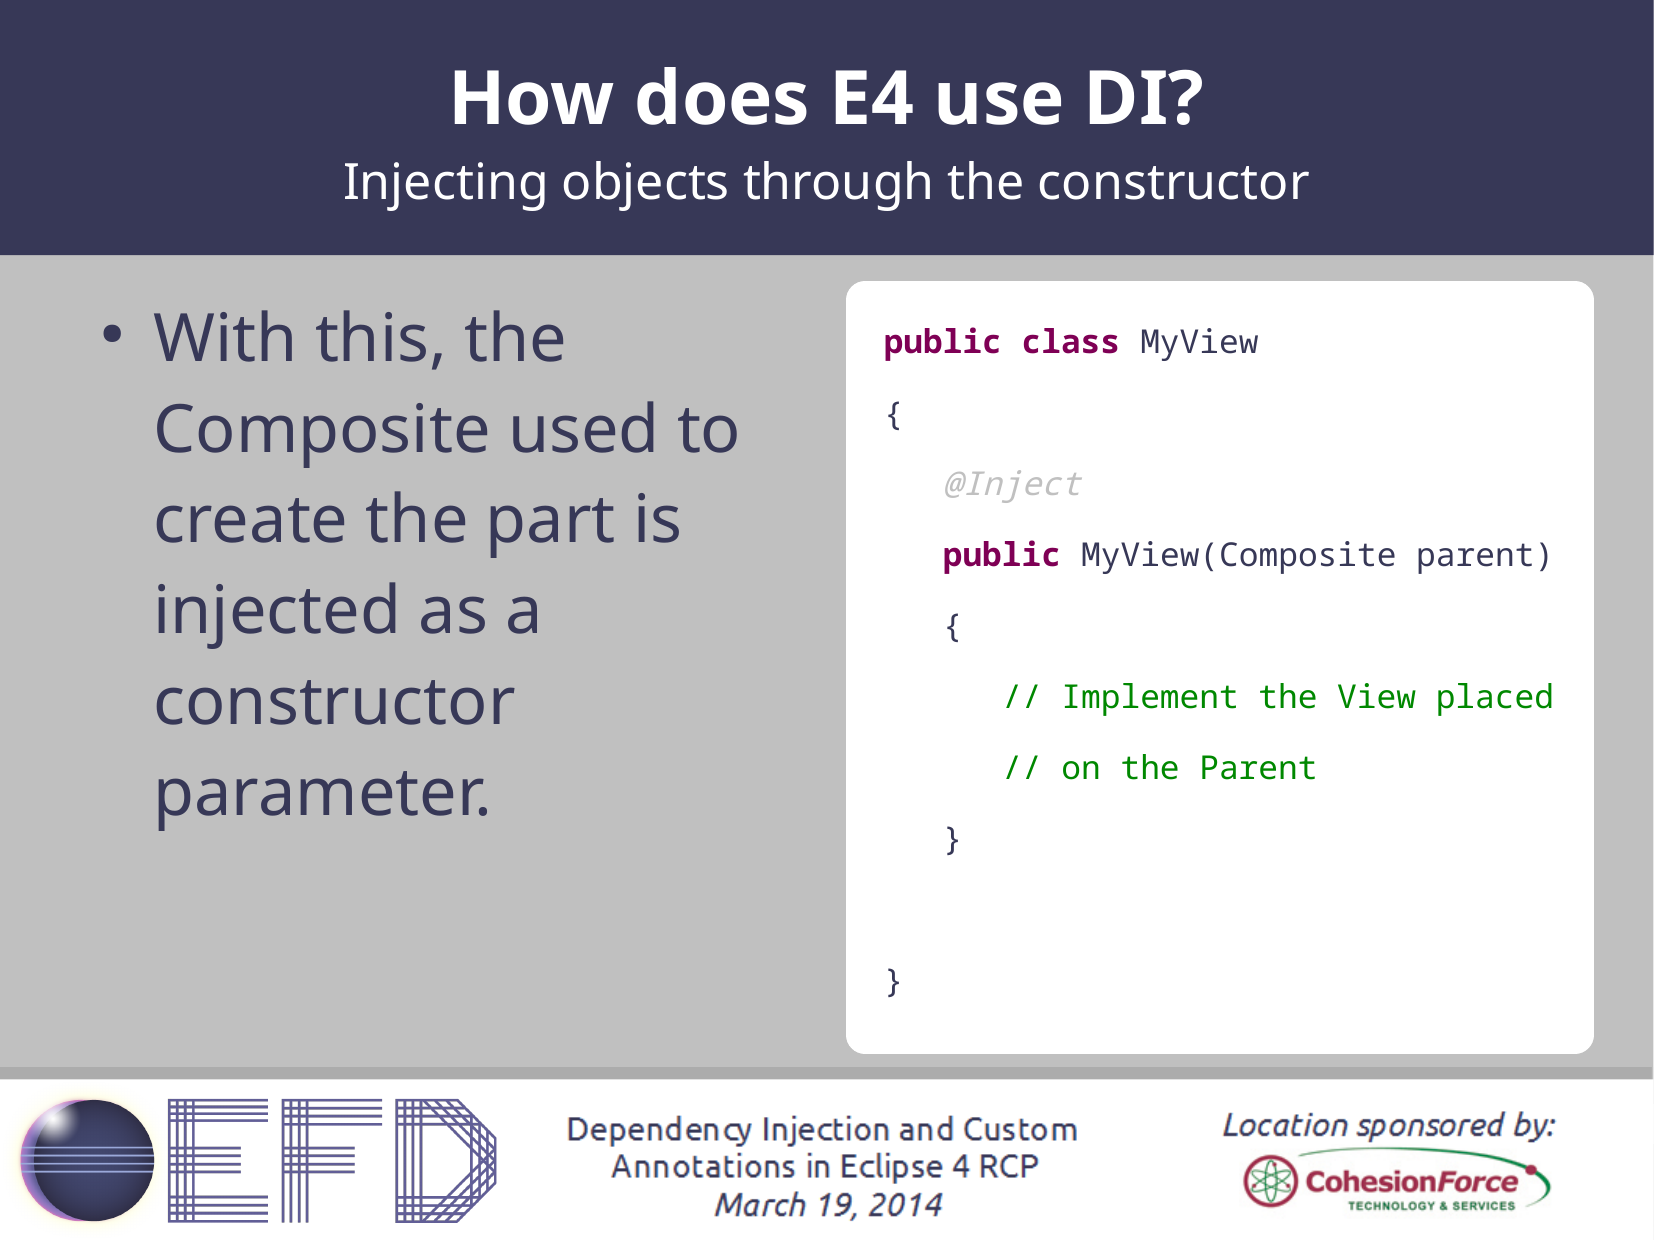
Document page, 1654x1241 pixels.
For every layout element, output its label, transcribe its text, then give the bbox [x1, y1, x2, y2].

picture [1110, 1104, 1654, 1241]
picture [0, 1079, 497, 1241]
list public class MyView { @Inject public MyView(Composite parent) { // Implement the View placed // on the Parent } } [864, 300, 1576, 1036]
title How does E4 use DI? Injecting objects through the constructor [82, 25, 1571, 233]
picture [549, 1082, 1105, 1241]
list With this, the Composite used to create the part is injected as a constructor parameter. [82, 290, 793, 1109]
